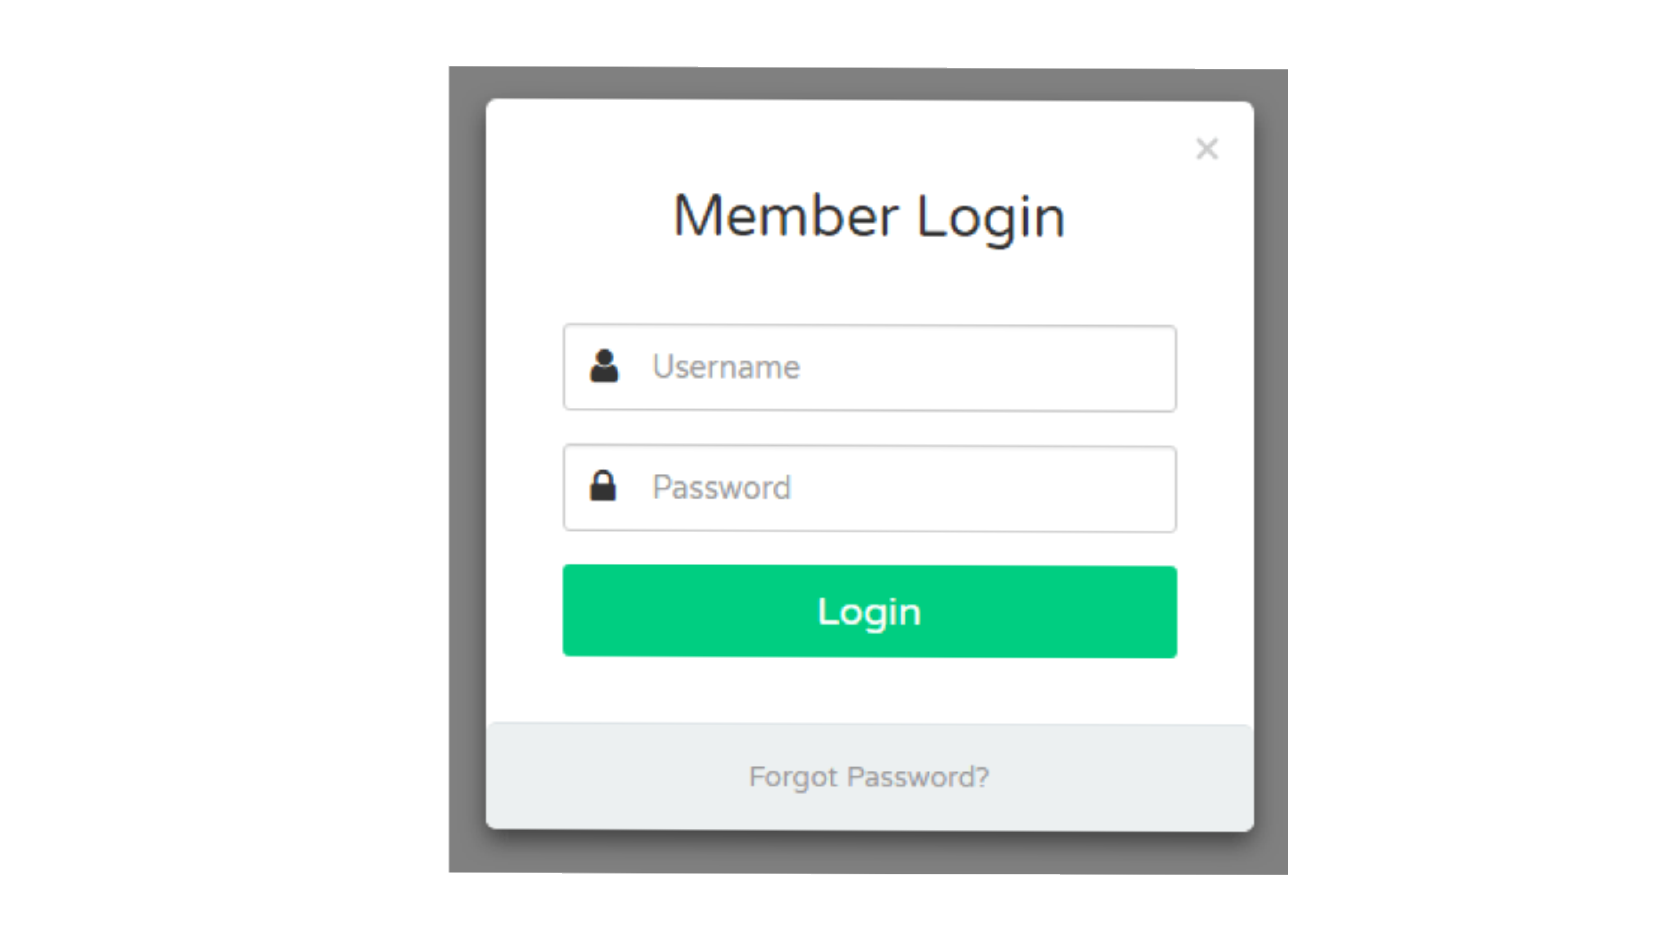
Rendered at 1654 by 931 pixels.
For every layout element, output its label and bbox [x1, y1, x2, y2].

picture [448, 65, 1288, 875]
